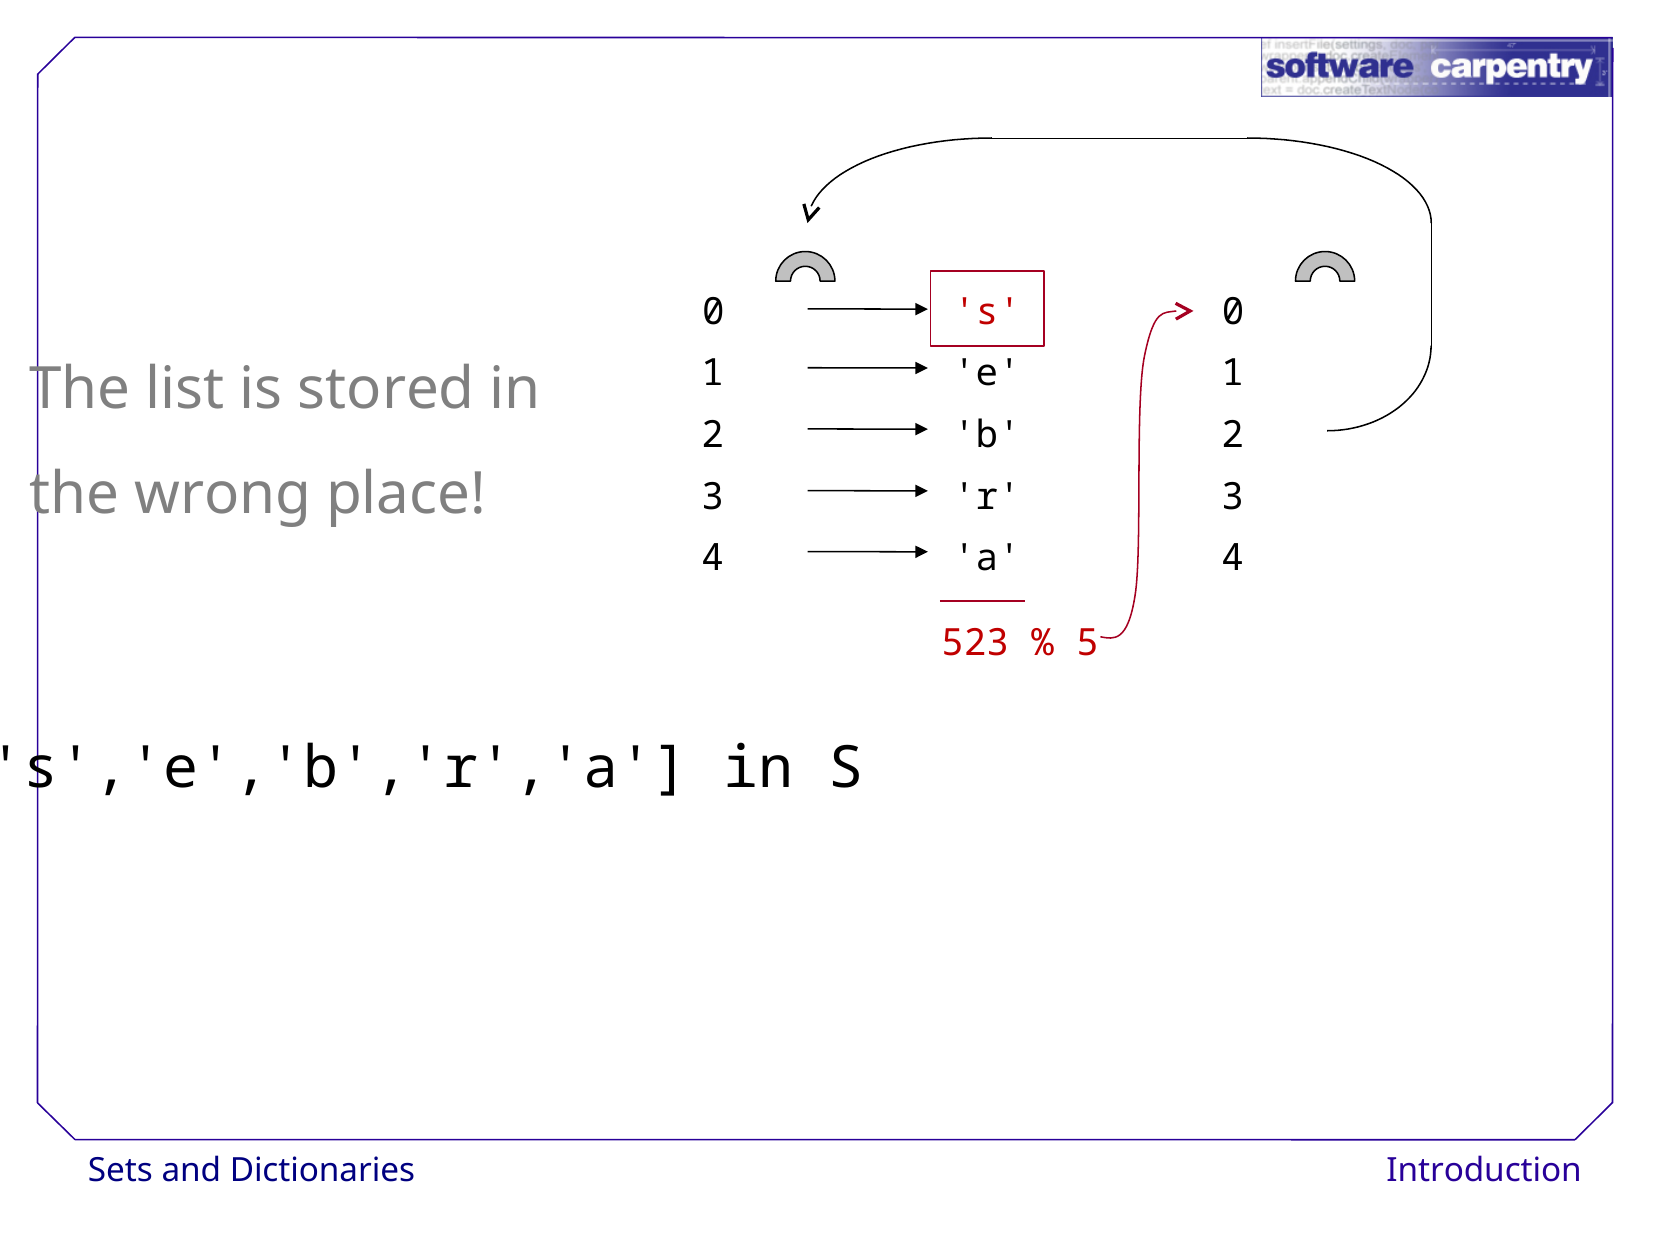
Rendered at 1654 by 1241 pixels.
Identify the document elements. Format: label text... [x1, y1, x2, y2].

text_box 's' [930, 271, 1044, 332]
text_box 1 [1166, 332, 1299, 394]
text_box 4 [1166, 517, 1299, 593]
table_cell [779, 402, 836, 462]
text_box 3 [707, 455, 779, 517]
text_box The list is stored in the wrong place! [14, 308, 707, 534]
picture [1261, 39, 1613, 97]
text_box 0 [647, 271, 780, 347]
table_cell [1299, 402, 1356, 462]
text_box 4 [646, 517, 779, 593]
text_box 0 [709, 304, 719, 321]
text_box 'e' [921, 332, 1053, 393]
table_header [1300, 281, 1356, 341]
text_box 0 [707, 300, 717, 315]
table_cell [779, 341, 836, 402]
text_box 3 [1166, 455, 1299, 517]
text_box 2 [707, 394, 779, 455]
text_box 0 [1167, 271, 1300, 347]
text_box [777, 251, 835, 282]
text_box 'r' [921, 469, 1053, 516]
text_box 3 [707, 485, 717, 506]
table_header [780, 281, 836, 341]
text_box 2 [707, 423, 717, 440]
text_box 523 % 5 [921, 602, 1120, 678]
text_box ['s','e','b','r','a'] in S [0, 686, 1029, 807]
text_box 'b' [921, 393, 1053, 469]
table_cell [779, 462, 836, 523]
table_cell [1299, 341, 1356, 402]
text_box 1 [707, 362, 712, 383]
table_cell [779, 523, 836, 583]
table_cell [1299, 462, 1356, 523]
text_box 'a' [921, 516, 1053, 592]
table_cell [1299, 523, 1356, 583]
text_box [1297, 251, 1355, 282]
text_box 1 [707, 332, 779, 394]
text_box 2 [1166, 394, 1299, 455]
